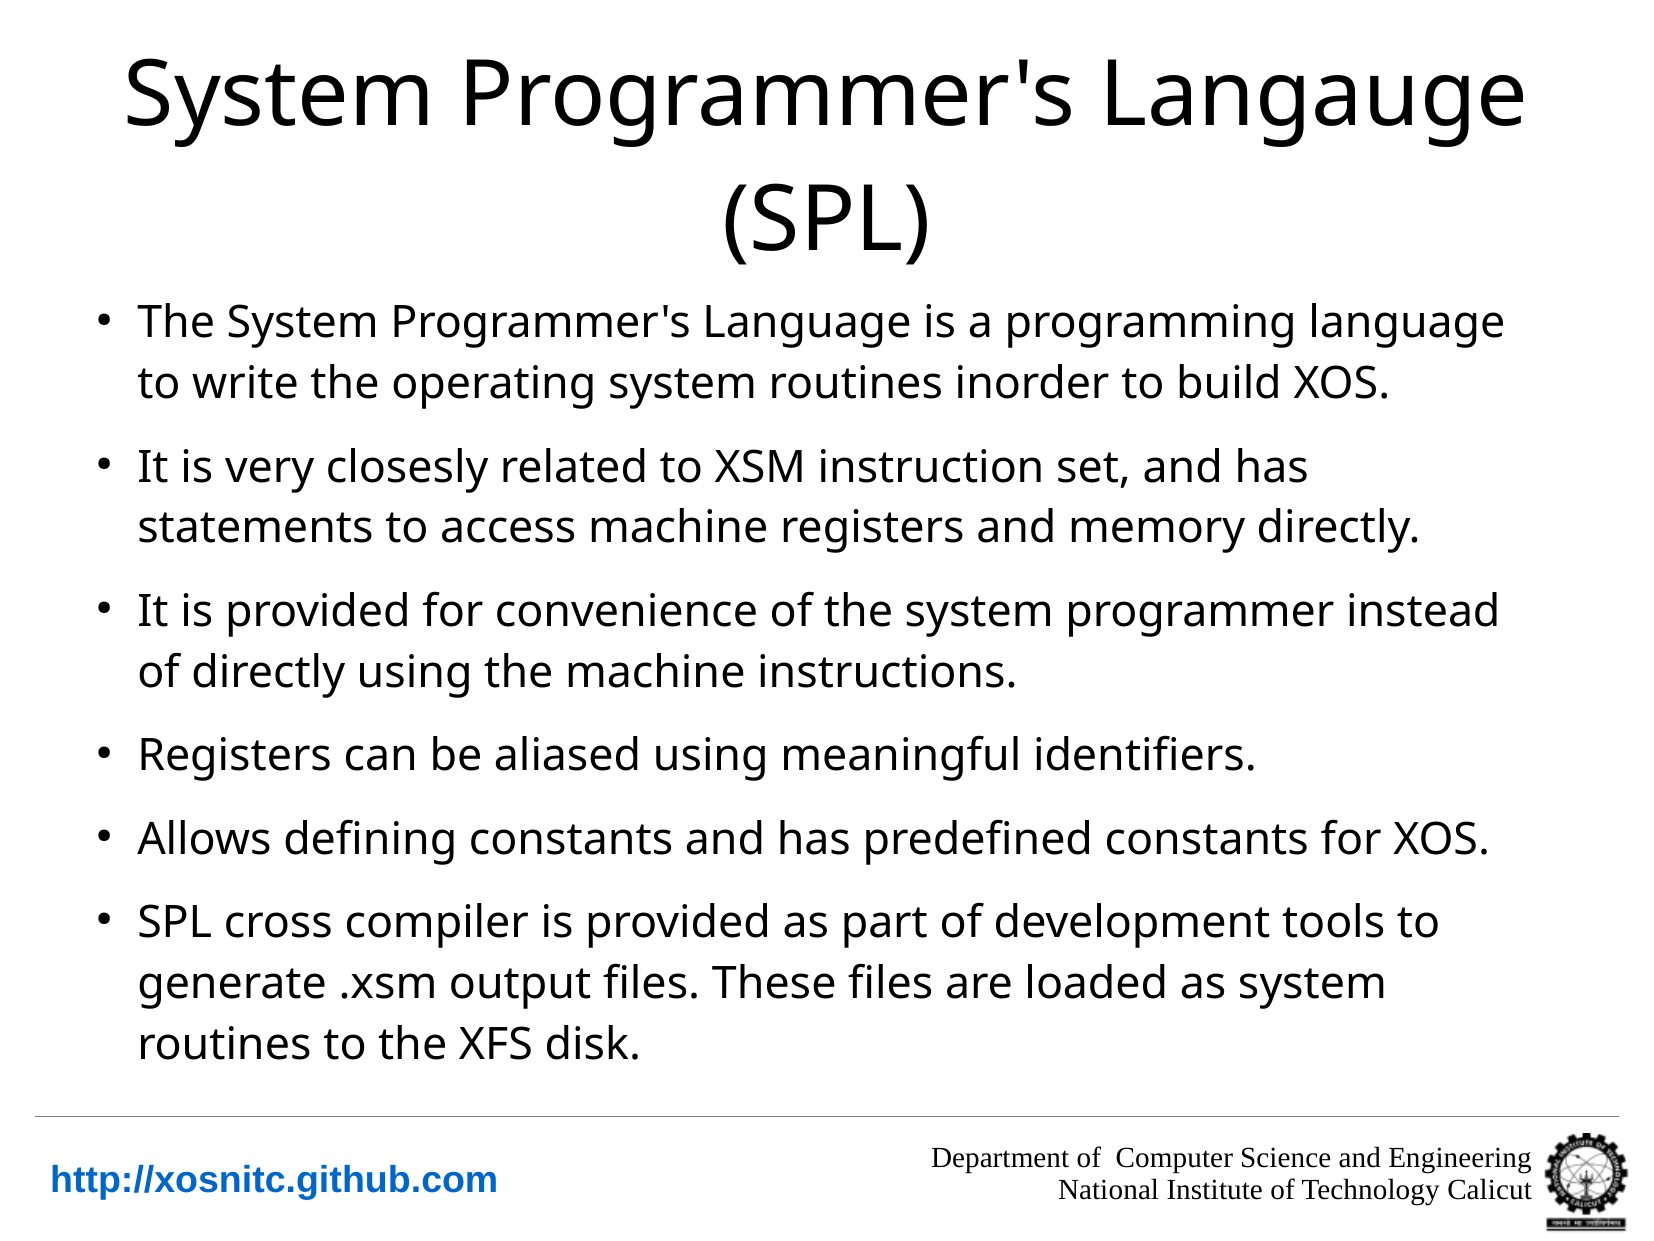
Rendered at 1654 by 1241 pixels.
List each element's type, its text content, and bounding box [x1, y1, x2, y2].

picture [1542, 1133, 1630, 1234]
list The System Programmer's Language is a programming language to write the operating system routines inorder to build XOS. It is very closesly related to XSM instruction set, and has statements to access machine registers and memory directly. It is provided for convenience of the system programmer instead of directly using the machine instructions. Registers can be aliased using meaningful identifiers. Allows defining constants and has predefined constants for XOS. SPL cross compiler is provided as part of development tools to generate .xsm output files. These files are loaded as system routines to the XFS disk. [82, 290, 1538, 1087]
title System Programmer's Langauge (SPL) [82, 49, 1571, 257]
